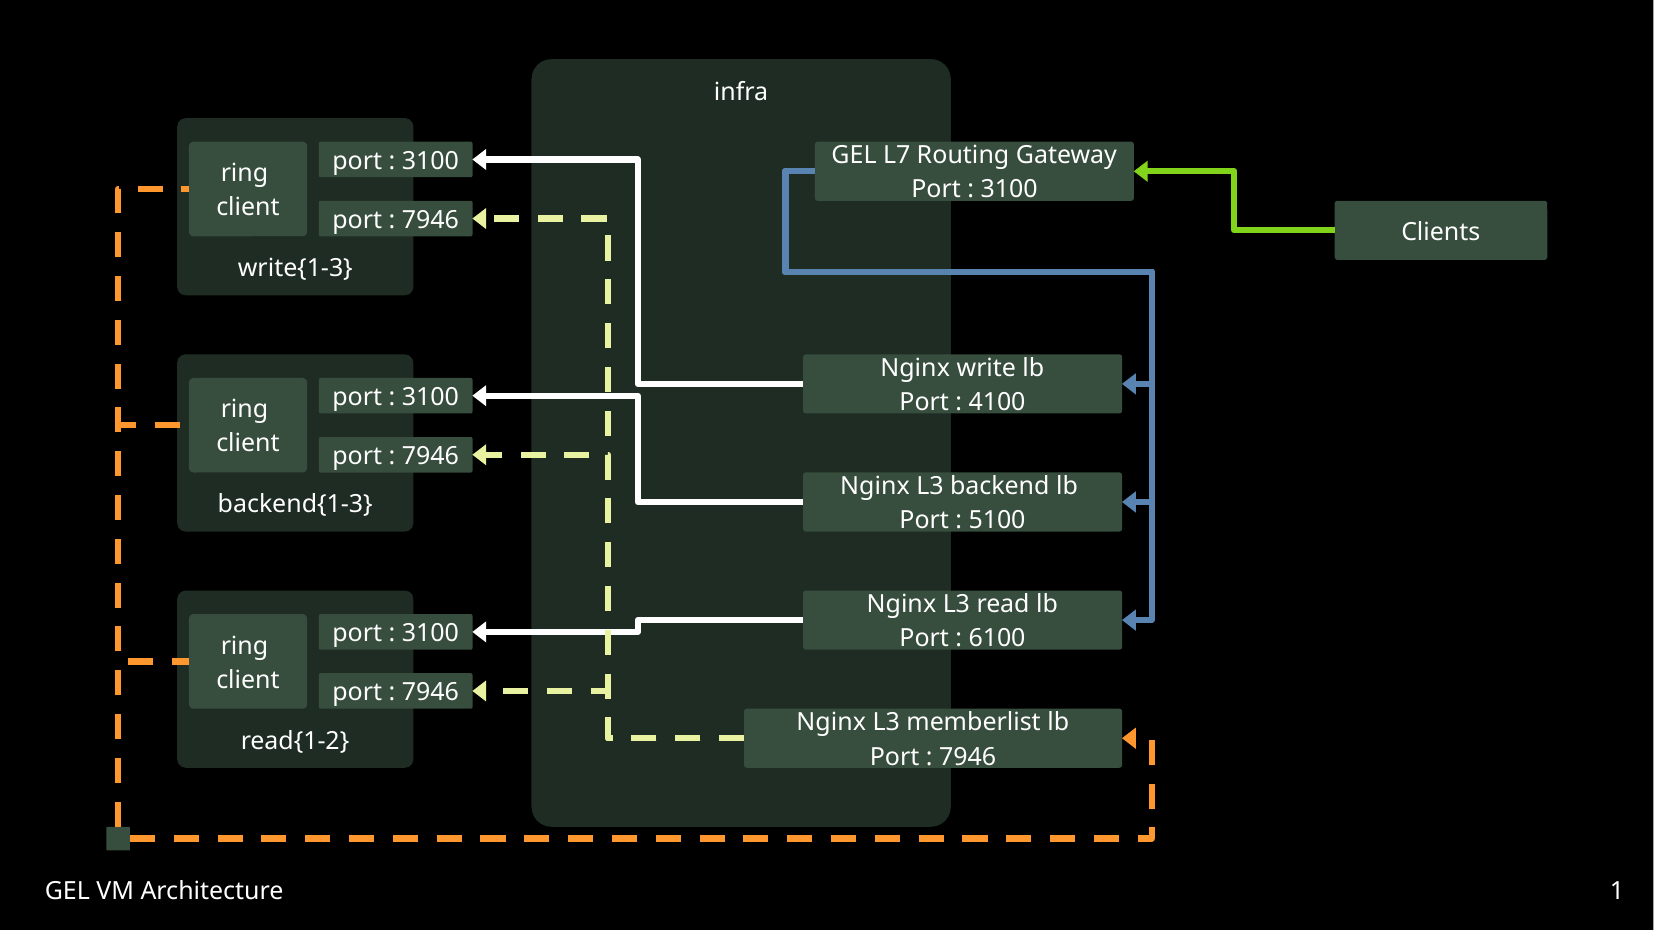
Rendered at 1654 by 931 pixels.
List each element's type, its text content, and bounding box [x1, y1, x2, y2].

text_box backend{1-3} [177, 354, 414, 532]
text_box Nginx L3 backend lb Port : 5100 [803, 472, 1123, 532]
text_box ring client [188, 614, 308, 709]
text_box write{1-3} [177, 118, 414, 296]
text_box read{1-2} [177, 590, 414, 768]
text_box [106, 826, 130, 851]
text_box port : 3100 [318, 141, 473, 178]
text_box infra [531, 623, 951, 827]
text_box Nginx L3 memberlist lb Port : 7946 [744, 708, 1123, 768]
text_box infra [531, 163, 951, 499]
text_box GEL L7 Routing Gateway Port : 3100 [814, 141, 1134, 201]
text_box Nginx L3 read lb Port : 6100 [803, 590, 1123, 650]
text_box port : 7946 [318, 437, 473, 473]
text_box port : 3100 [318, 377, 473, 414]
text_box infra [789, 174, 951, 269]
text_box ring client [188, 141, 308, 237]
text_box infra [531, 59, 951, 381]
text_box port : 7946 [318, 673, 473, 709]
text_box Nginx write lb Port : 4100 [803, 354, 1123, 414]
text_box Clients [1334, 200, 1548, 260]
text_box port : 3100 [318, 614, 473, 650]
text_box port : 7946 [318, 200, 473, 237]
text_box infra [531, 399, 951, 629]
text_box ring client [188, 377, 308, 473]
